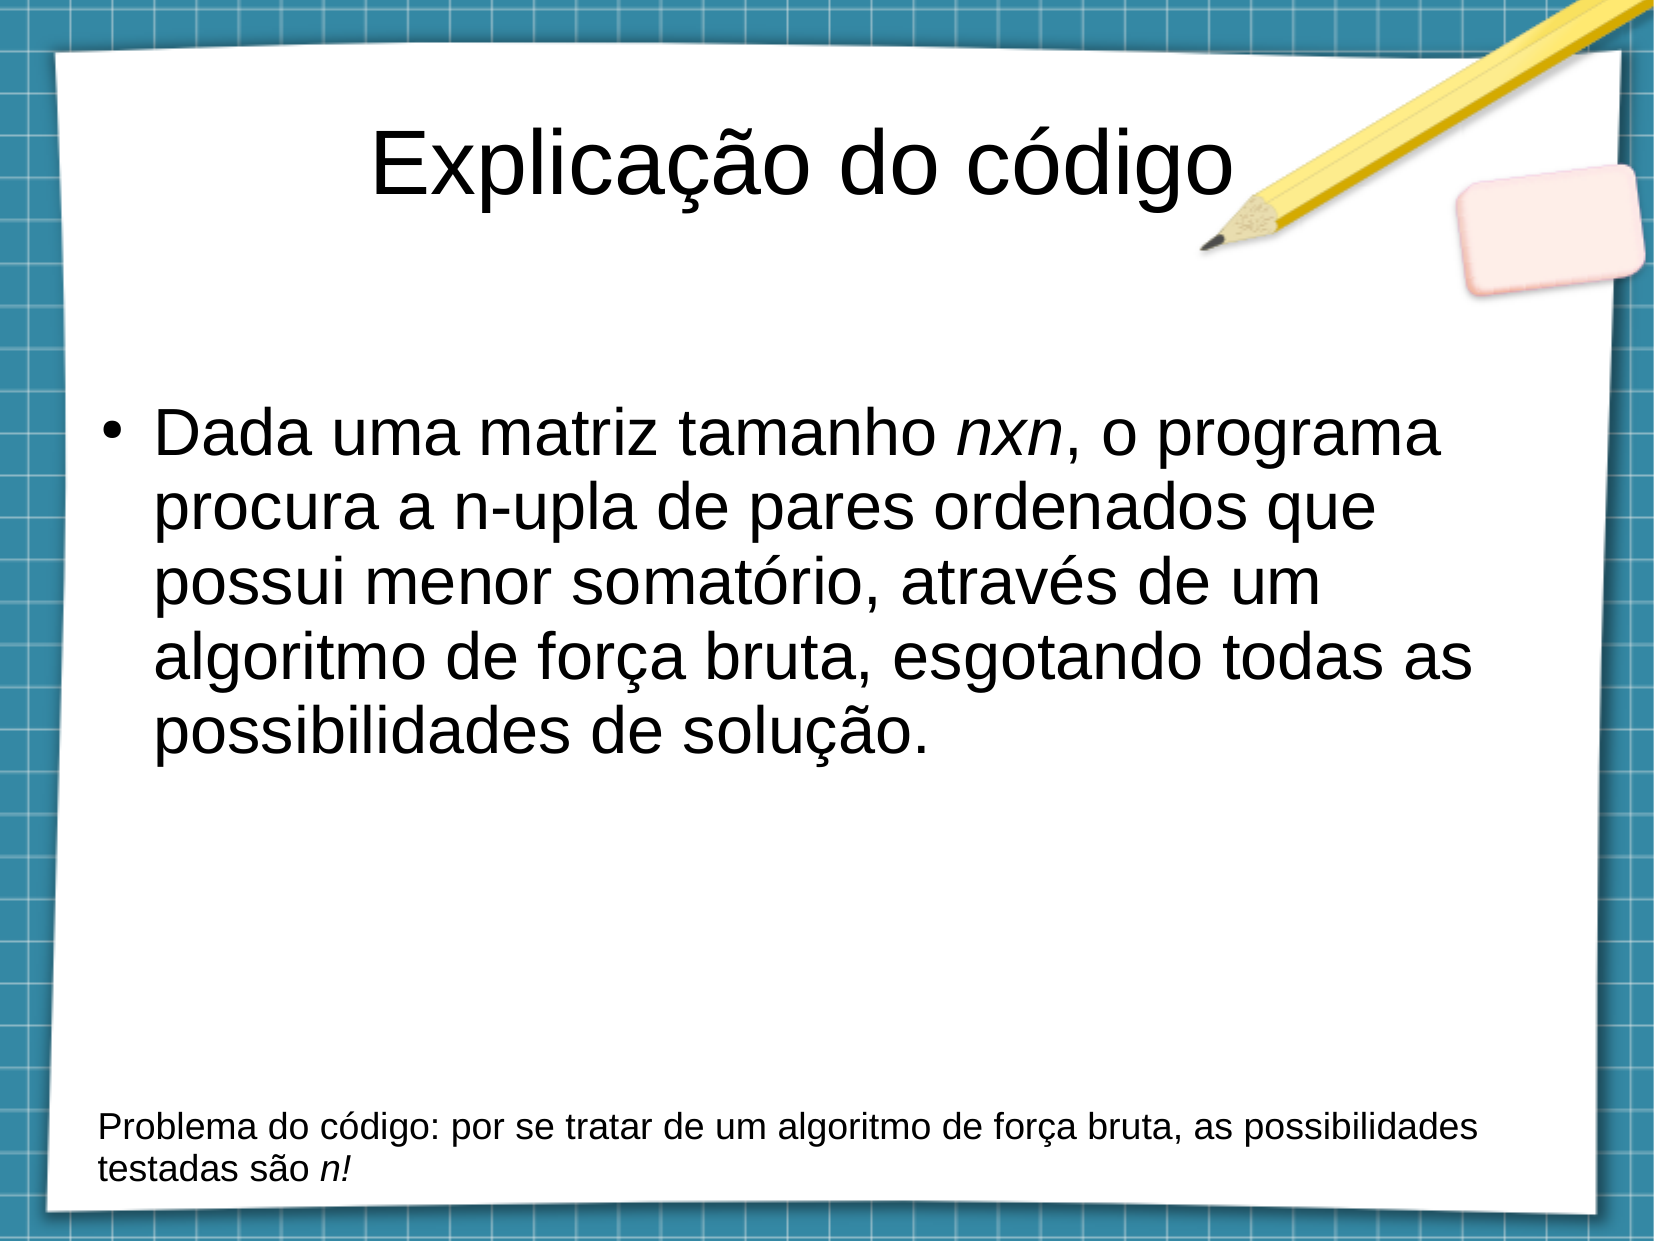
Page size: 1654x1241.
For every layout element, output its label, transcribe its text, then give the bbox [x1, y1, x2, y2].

text_box Problema do código: por se tratar de um algoritmo de força bruta, as possibilidades testadas são n! [82, 1098, 1619, 1198]
picture [0, 0, 1654, 1241]
title Explicação do código [59, 59, 1548, 267]
list Dada uma matriz tamanho nxn, o programa procura a n-upla de pares ordenados que possui menor somatório, através de um algoritmo de força bruta, esgotando todas as possibilidades de solução. [82, 290, 1571, 1010]
